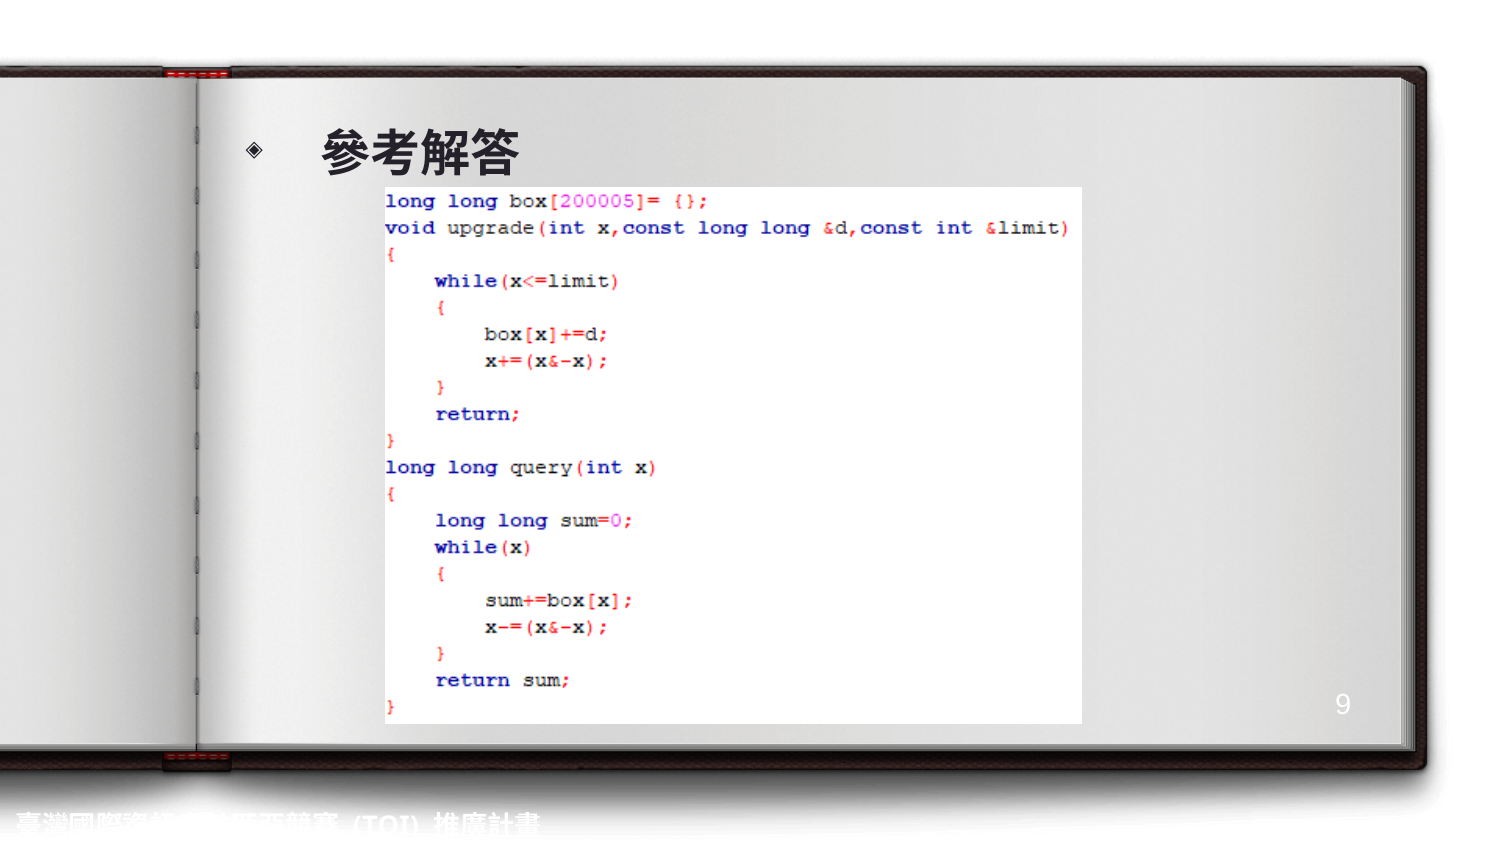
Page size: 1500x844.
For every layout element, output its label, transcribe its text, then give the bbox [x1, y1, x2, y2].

text_box <編號> [1320, 672, 1386, 737]
picture [0, 0, 1500, 844]
text_box 參考解答 [230, 98, 1055, 188]
